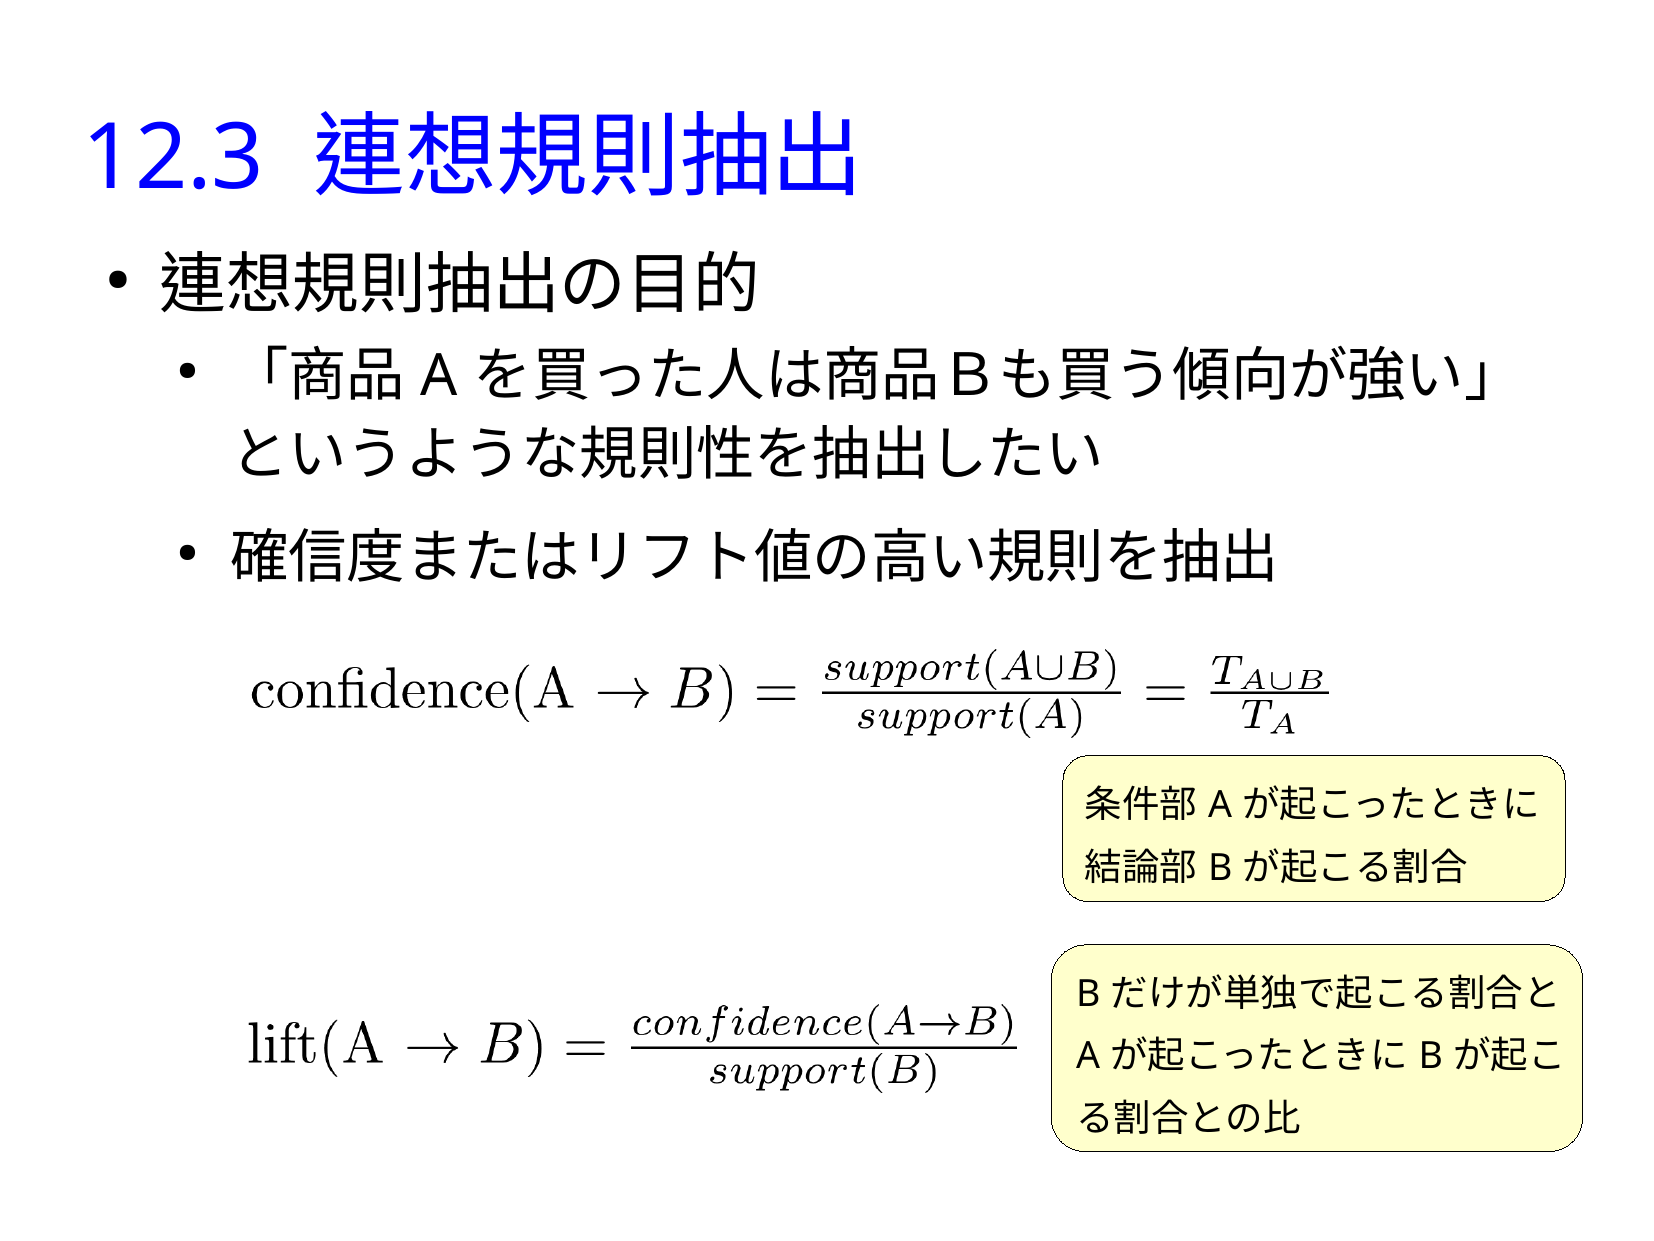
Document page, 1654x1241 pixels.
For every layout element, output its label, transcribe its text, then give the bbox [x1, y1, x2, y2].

picture [248, 1004, 1017, 1093]
picture [251, 649, 1329, 738]
title 12.3 連想規則抽出 [82, 49, 1571, 257]
text_box 条件部Aが起こったときに 結論部Bが起こる割合 [1062, 755, 1566, 902]
list 連想規則抽出の目的 「商品Aを買った人は商品Ｂも買う傾向が強い」というような規則性を抽出したい 確信度またはリフト値の高い規則を抽出 [88, 236, 1577, 1010]
text_box Bだけが単独で起こる割合と Aが起こったときにBが起こ る割合との比 [1051, 944, 1583, 1152]
